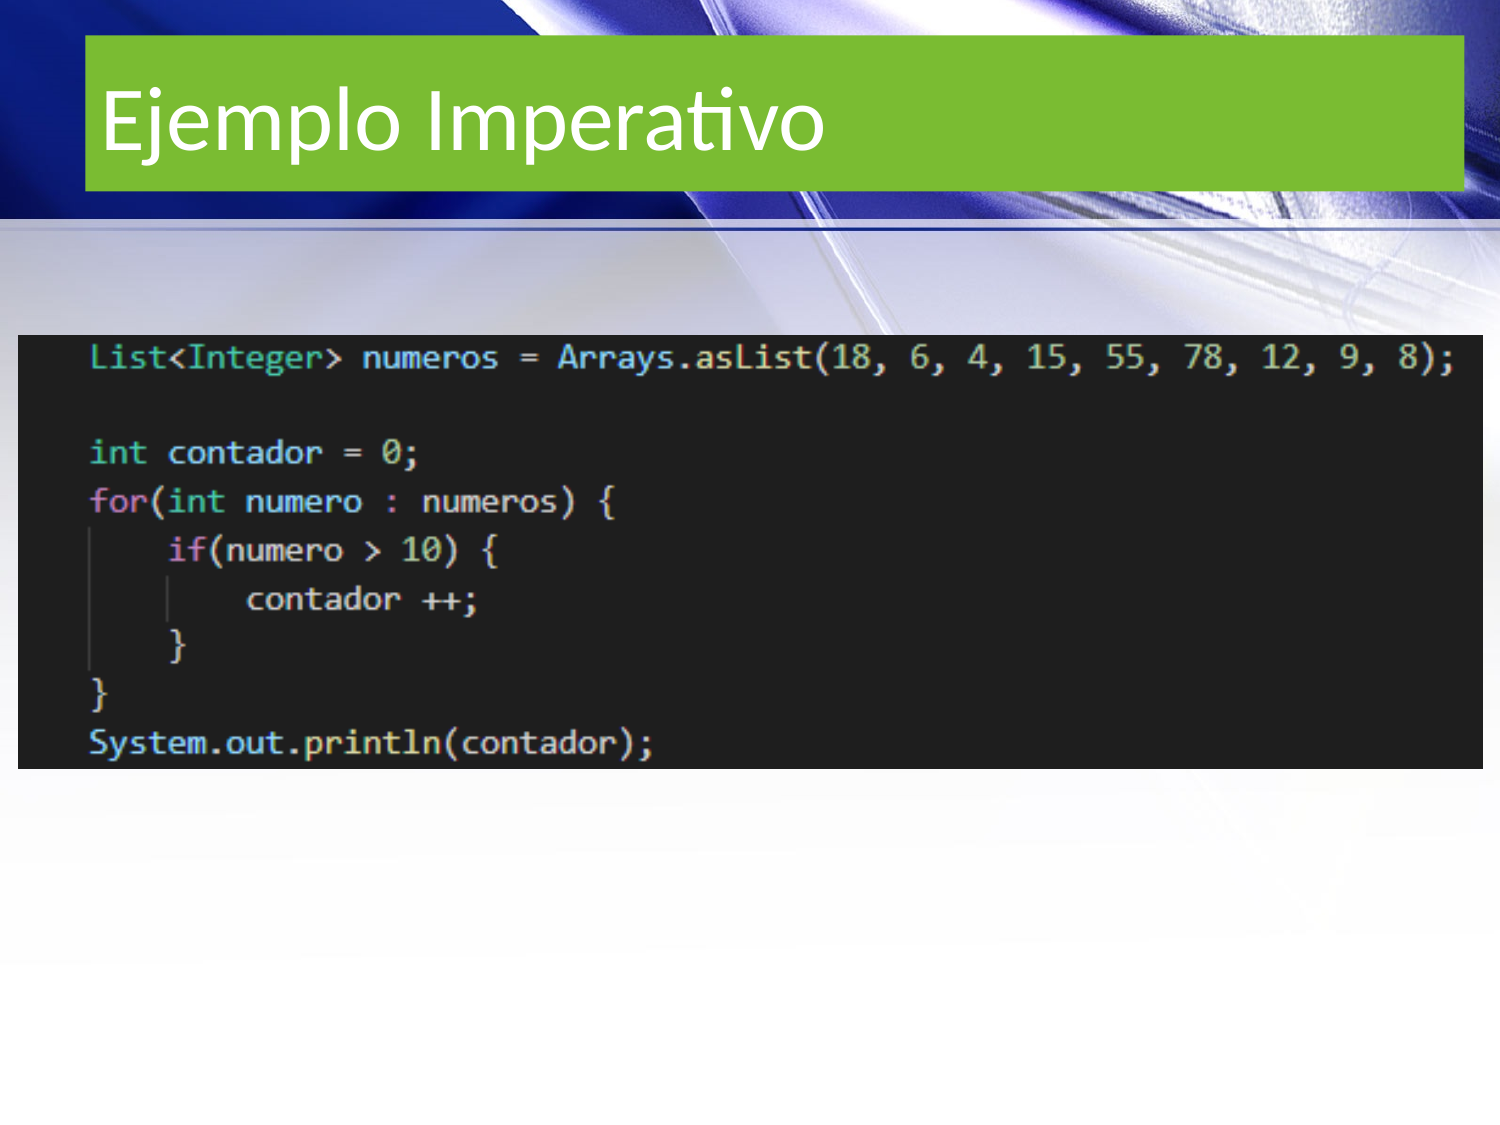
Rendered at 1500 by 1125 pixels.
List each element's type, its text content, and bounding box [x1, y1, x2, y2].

text_box Ejemplo Imperativo [85, 35, 1465, 192]
picture [0, 0, 1500, 1125]
